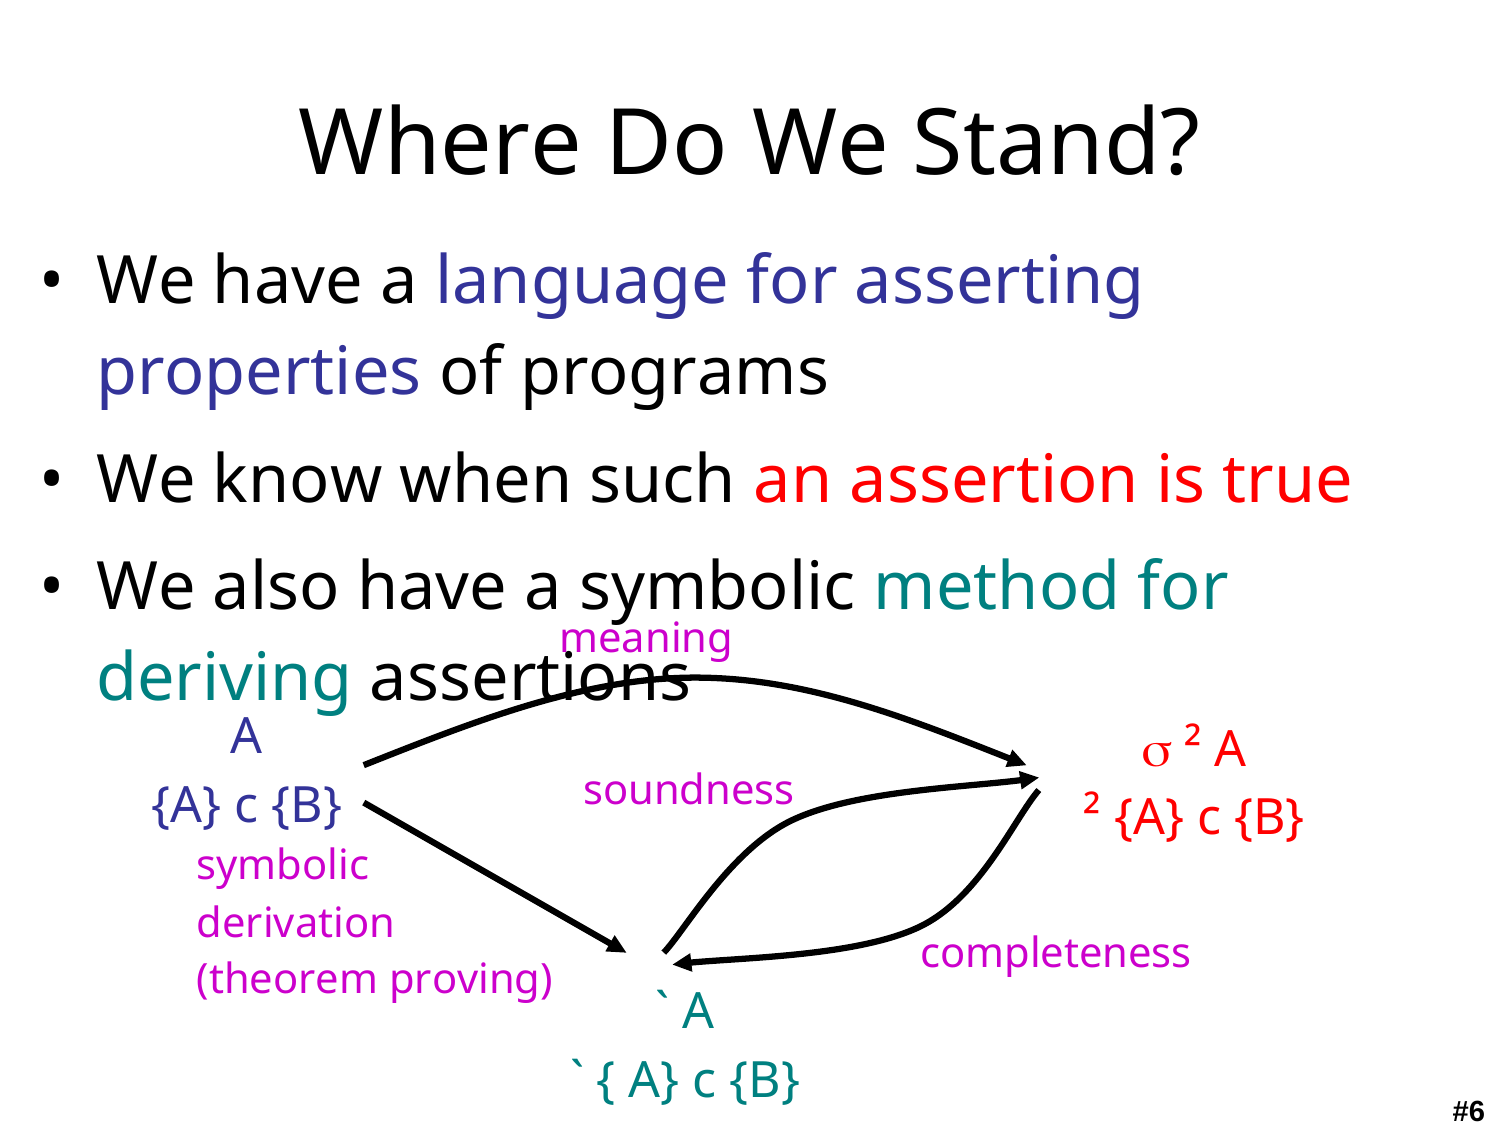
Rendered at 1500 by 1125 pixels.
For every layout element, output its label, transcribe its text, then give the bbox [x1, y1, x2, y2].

title Where Do We Stand? [24, 45, 1476, 224]
text_box completeness [905, 915, 1208, 988]
text_box meaning [544, 600, 749, 673]
text_box A {A} c {B} [136, 692, 358, 845]
text_box symbolic derivation (theorem proving) [181, 827, 569, 1015]
text_box  ² A ² {A} c {B} [1068, 705, 1320, 858]
text_box soundness [568, 752, 811, 826]
list We have a language for asserting properties of programs We know when such an assertion is true We also have a symbolic method for deriving assertions [24, 224, 1476, 1063]
text_box ` A ` { A} c {B} [555, 967, 816, 1120]
